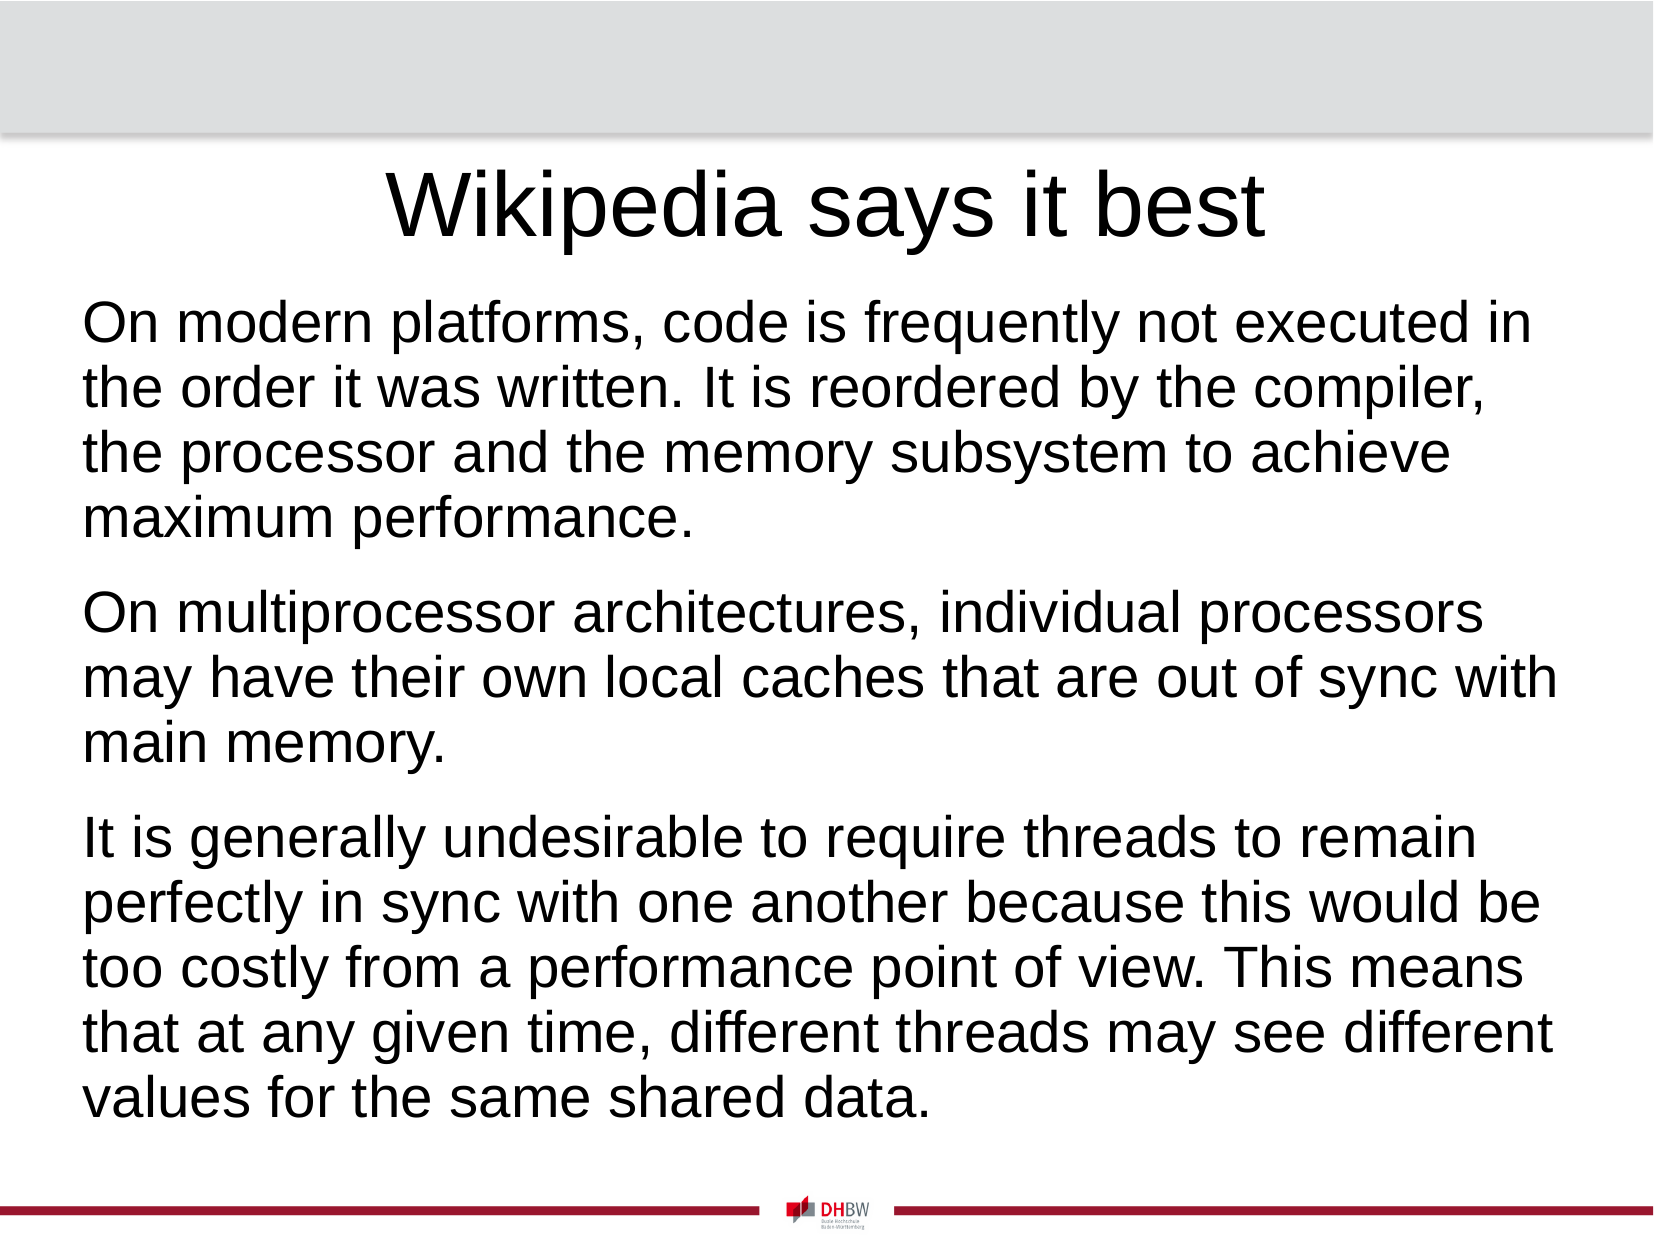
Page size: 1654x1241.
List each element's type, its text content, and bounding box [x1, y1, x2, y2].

list On modern platforms, code is frequently not executed in the order it was written. It is reordered by the compiler, the processor and the memory subsystem to achieve maximum performance. On multiprocessor architectures, individual processors may have their own local caches that are out of sync with main memory. It is generally undesirable to require threads to remain perfectly in sync with one another because this would be too costly from a performance point of view. This means that at any given time, different threads may see different values for the same shared data. [82, 290, 1571, 1127]
picture [0, 1, 1654, 1237]
title Wikipedia says it best [82, 49, 1571, 257]
